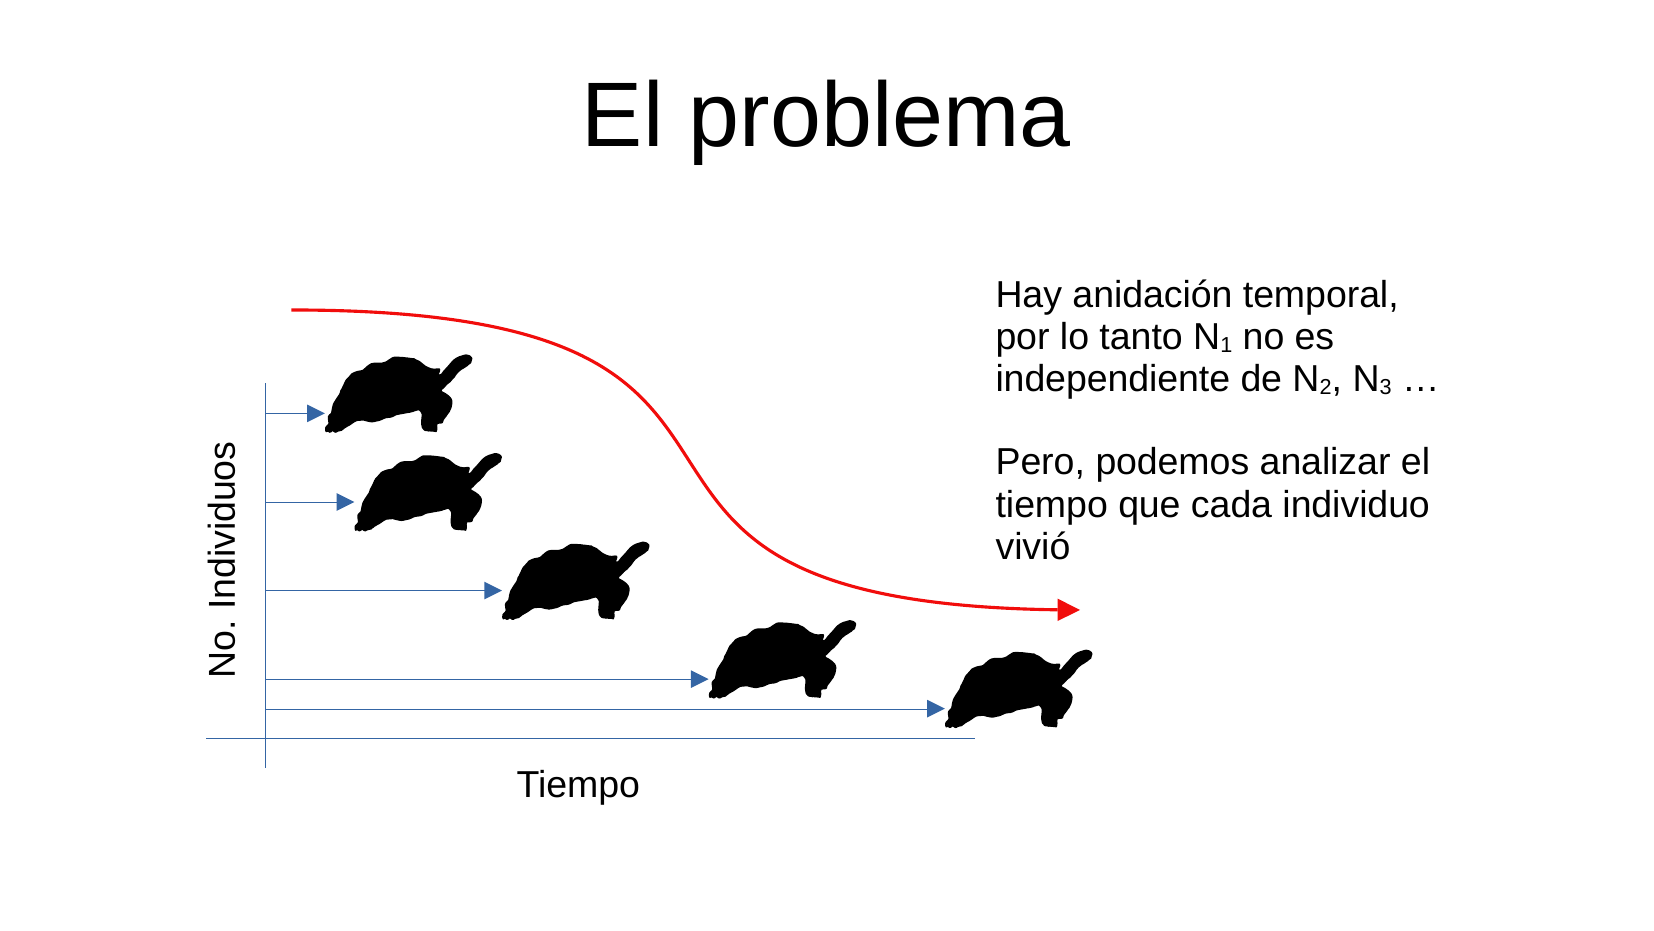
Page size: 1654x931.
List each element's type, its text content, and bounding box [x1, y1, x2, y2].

text_box Tiempo [501, 755, 655, 813]
text_box Hay anidación temporal, por lo tanto N1 no es independiente de N2, N3 … Pero, podemos analizar el tiempo que cada individuo vivió [980, 265, 1459, 575]
picture [324, 354, 473, 433]
title El problema [82, 37, 1571, 193]
picture [708, 620, 857, 699]
picture [354, 452, 502, 532]
picture [944, 649, 1093, 729]
text_box No. Individuos [193, 426, 251, 694]
picture [501, 541, 650, 621]
